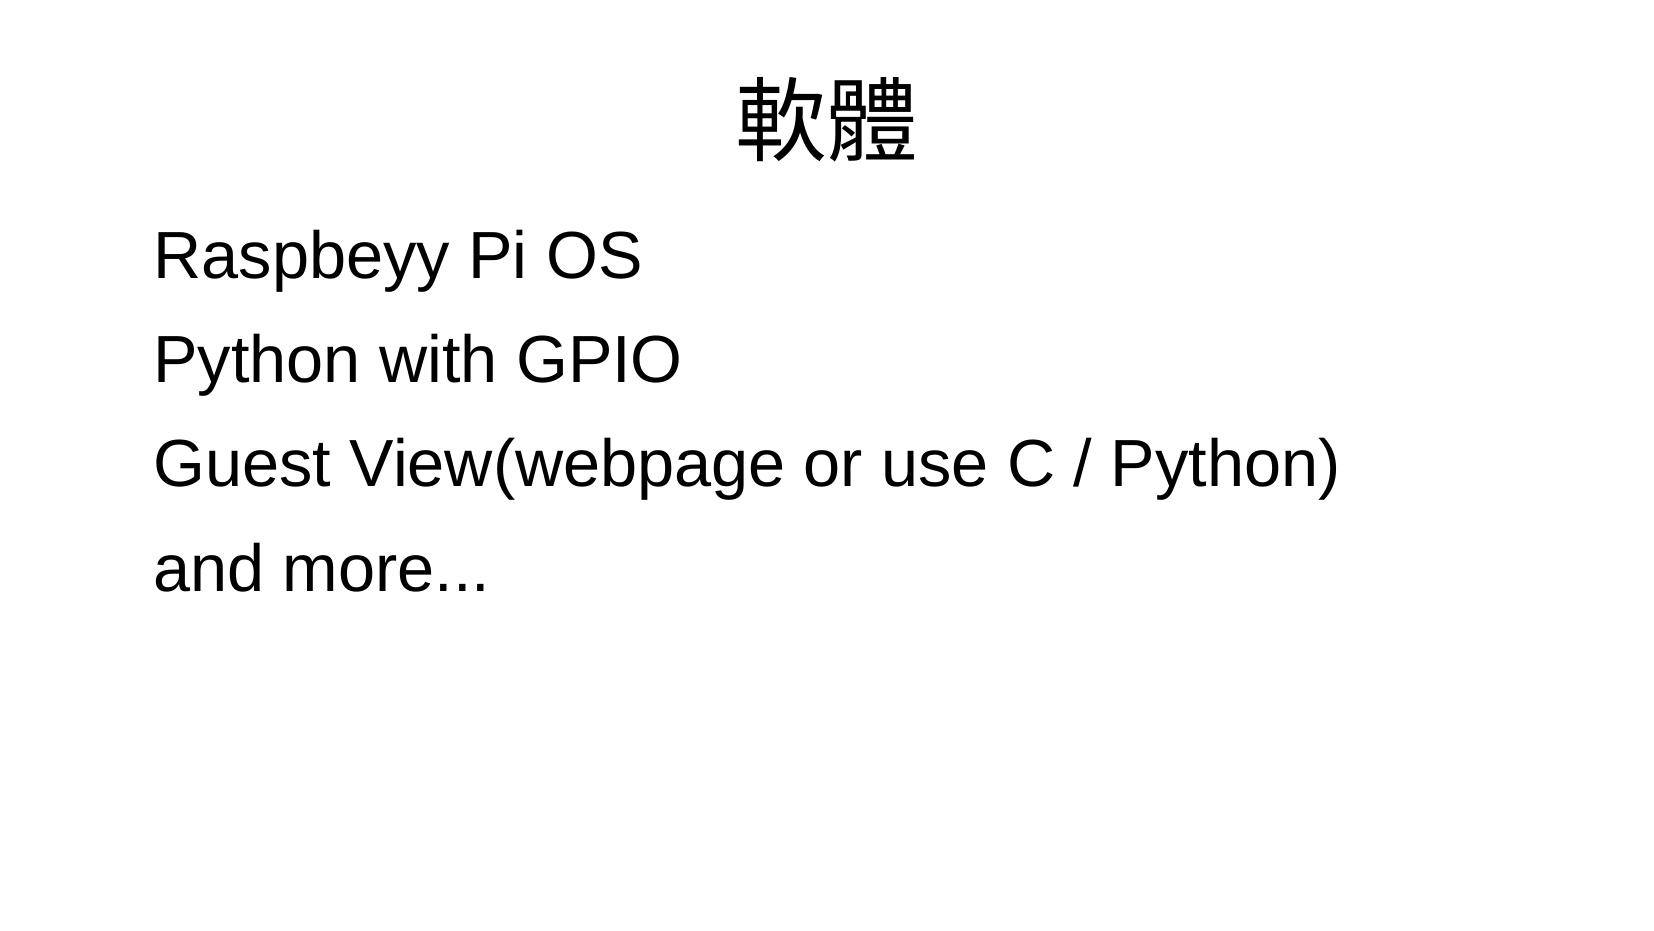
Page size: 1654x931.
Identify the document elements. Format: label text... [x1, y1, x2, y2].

title 軟體 [82, 37, 1571, 193]
list Raspbeyy Pi OS Python with GPIO Guest View(webpage or use C / Python) and more... [82, 217, 1571, 758]
